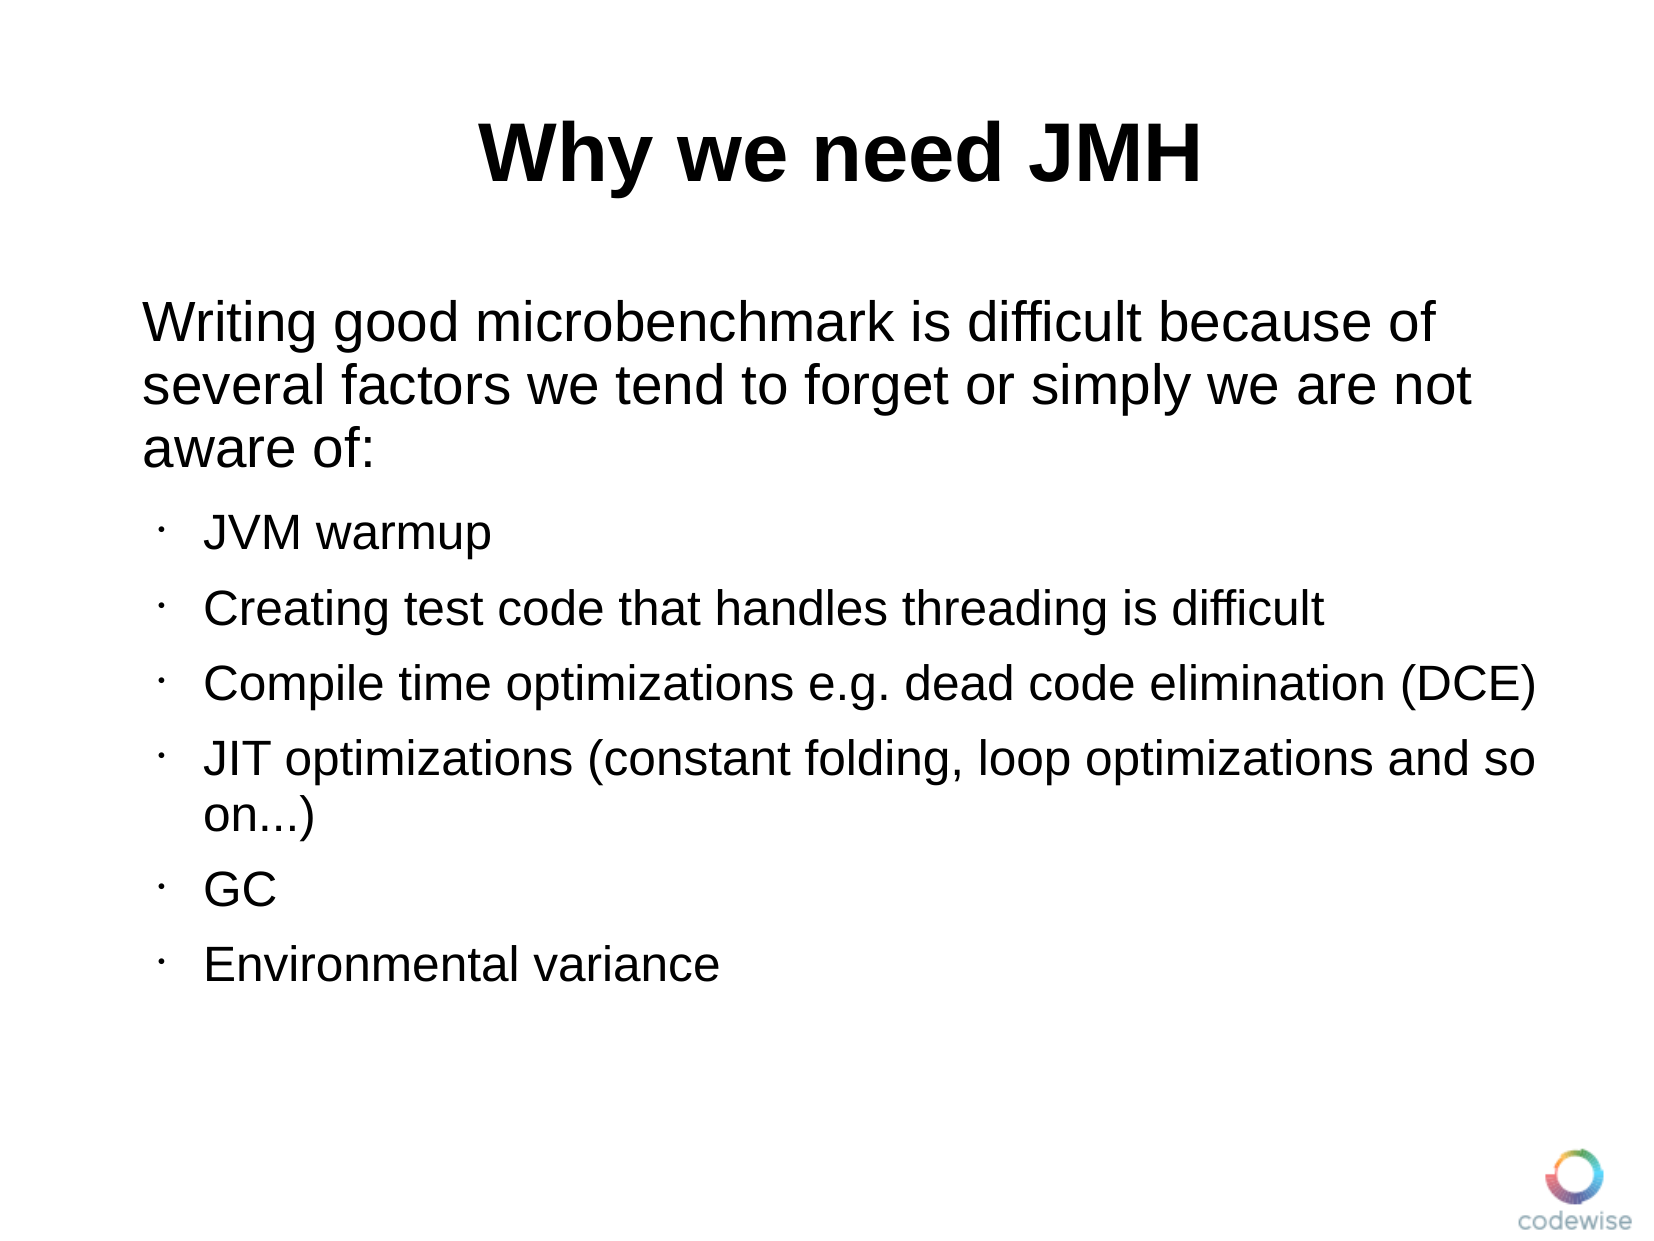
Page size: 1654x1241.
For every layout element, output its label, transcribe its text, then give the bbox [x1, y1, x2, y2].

list Writing good microbenchmark is difficult because of several factors we tend to forget or simply we are not aware of: JVM warmup Creating test code that handles threading is difficult Compile time optimizations e.g. dead code elimination (DCE) JIT optimizations (constant folding, loop optimizations and so on...) GC Environmental variance [82, 290, 1538, 1010]
picture [1497, 1146, 1654, 1241]
title Why we need JMH [82, 49, 1571, 257]
